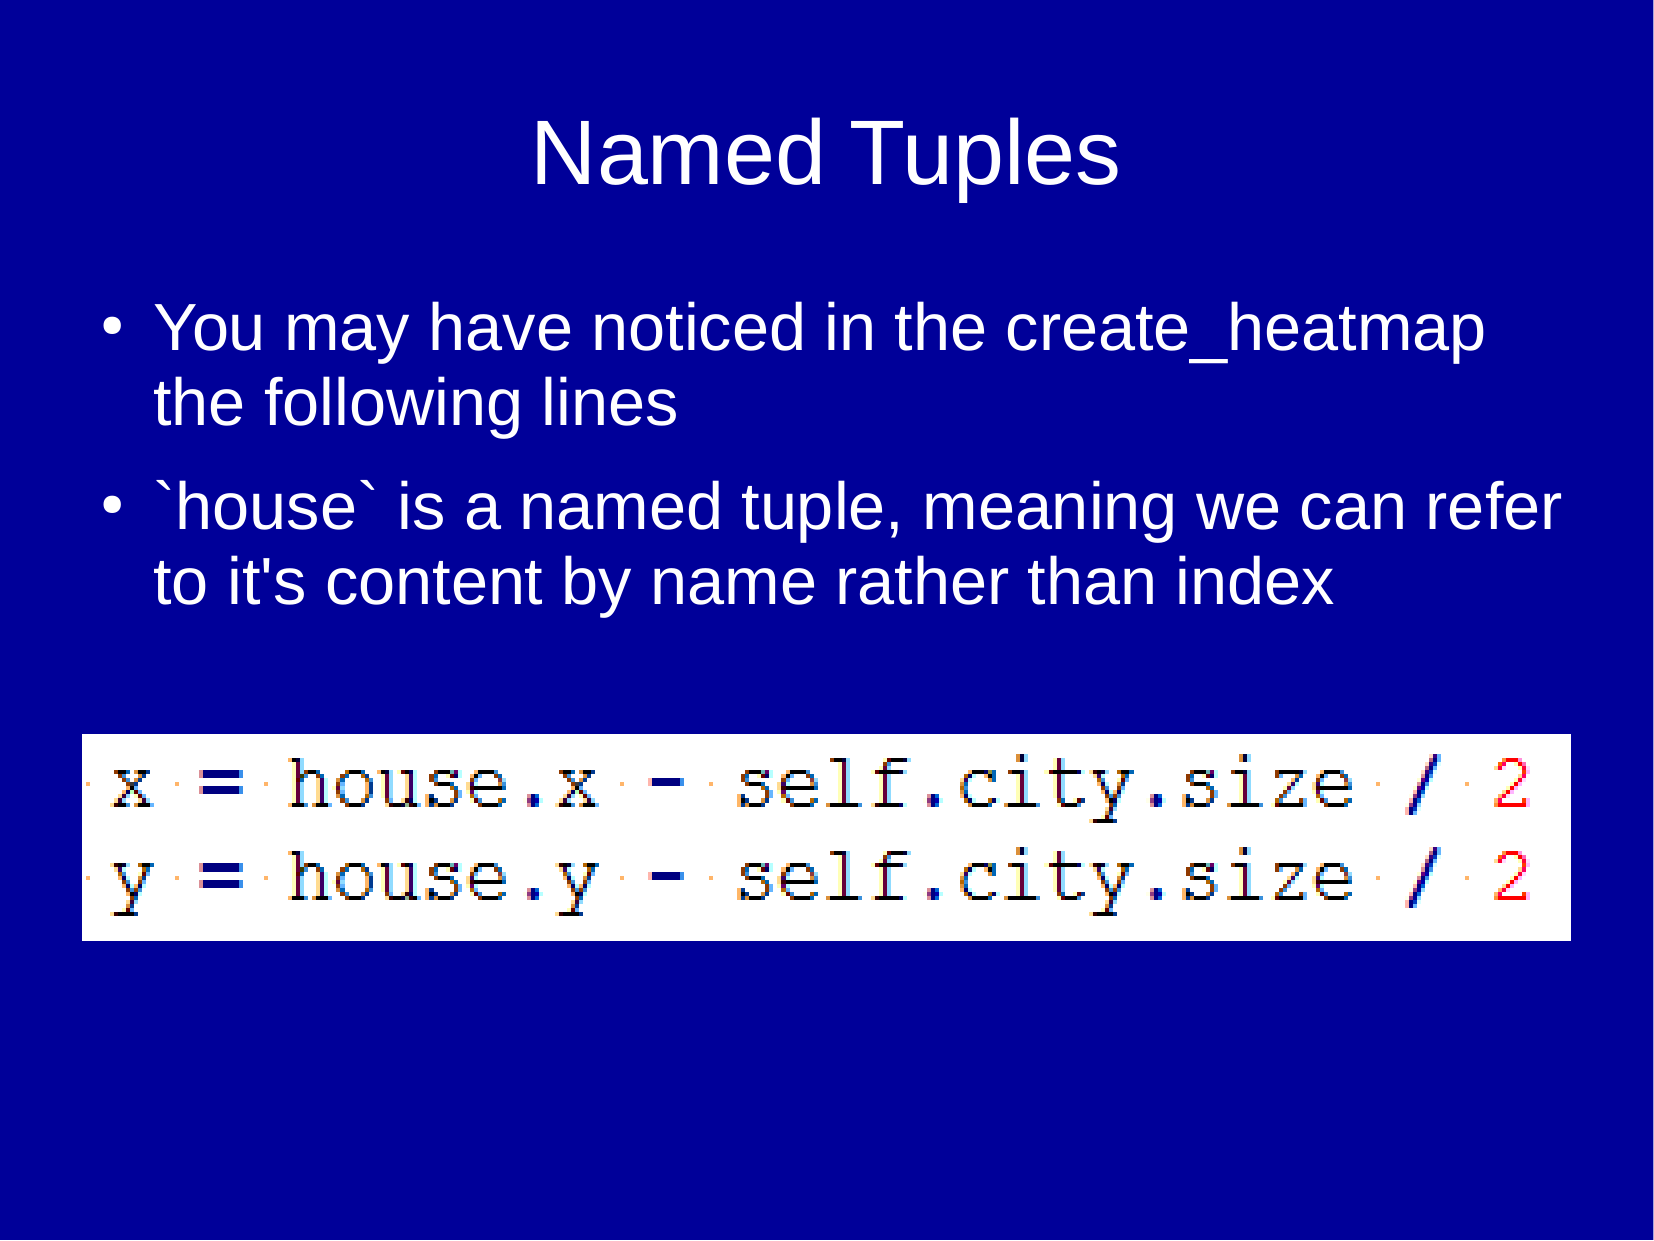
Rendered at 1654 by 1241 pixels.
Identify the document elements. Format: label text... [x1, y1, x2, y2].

title Named Tuples [82, 49, 1571, 257]
picture [82, 734, 1571, 941]
list You may have noticed in the create_heatmap the following lines `house` is a named tuple, meaning we can refer to it's content by name rather than index [82, 290, 1571, 634]
